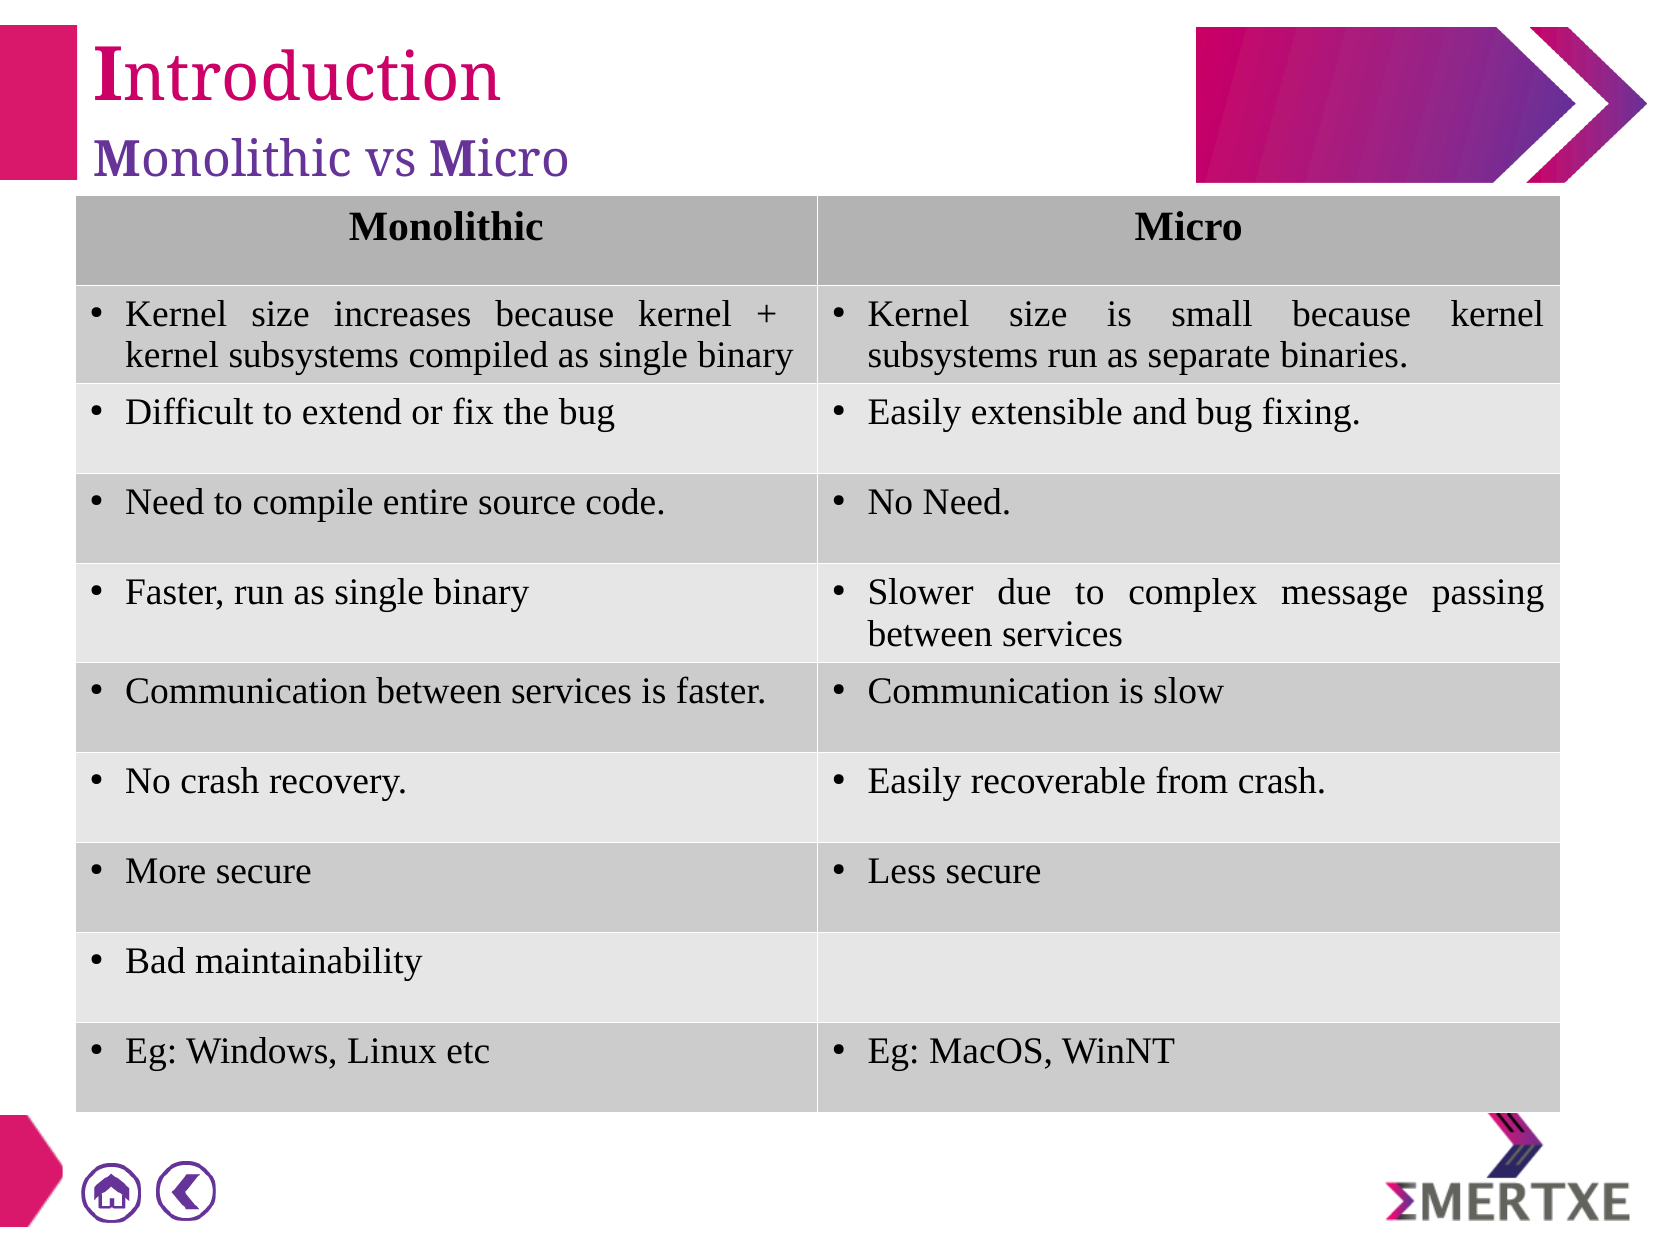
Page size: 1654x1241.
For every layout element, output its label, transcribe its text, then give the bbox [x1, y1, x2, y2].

table_cell No crash recovery. [76, 753, 817, 842]
picture [1571, 27, 1647, 183]
picture [81, 1163, 141, 1223]
table_cell Communication between services is faster. [76, 663, 817, 752]
table_cell Easily recoverable from crash. [818, 753, 1560, 842]
table_cell Communication is slow [818, 663, 1560, 752]
table_cell Easily extensible and bug fixing. [818, 384, 1560, 473]
table_cell Difficult to extend or fix the bug [76, 384, 817, 473]
title Introduction Monolithic vs Micro [93, 2, 1571, 210]
table_cell Less secure [818, 843, 1560, 932]
picture [1385, 1107, 1631, 1221]
table_cell Faster, run as single binary [76, 564, 817, 662]
table_cell More secure [76, 843, 817, 932]
table_header Micro [818, 196, 1560, 285]
table_cell Bad maintainability [76, 933, 817, 1022]
table_cell Need to compile entire source code. [76, 474, 817, 563]
table_cell Eg: Windows, Linux etc [76, 1023, 817, 1112]
table_cell [818, 933, 1560, 1022]
table_cell Eg: MacOS, WinNT [818, 1023, 1560, 1112]
table_header Monolithic [76, 196, 817, 285]
picture [156, 1161, 216, 1221]
table_cell Kernel size increases because kernel + kernel subsystems compiled as single binary [76, 286, 817, 383]
table_cell Kernel size is small because kernel subsystems run as separate binaries. [818, 286, 1560, 383]
table_cell Slower due to complex message passing between services [818, 564, 1560, 662]
table_cell No Need. [818, 474, 1560, 563]
